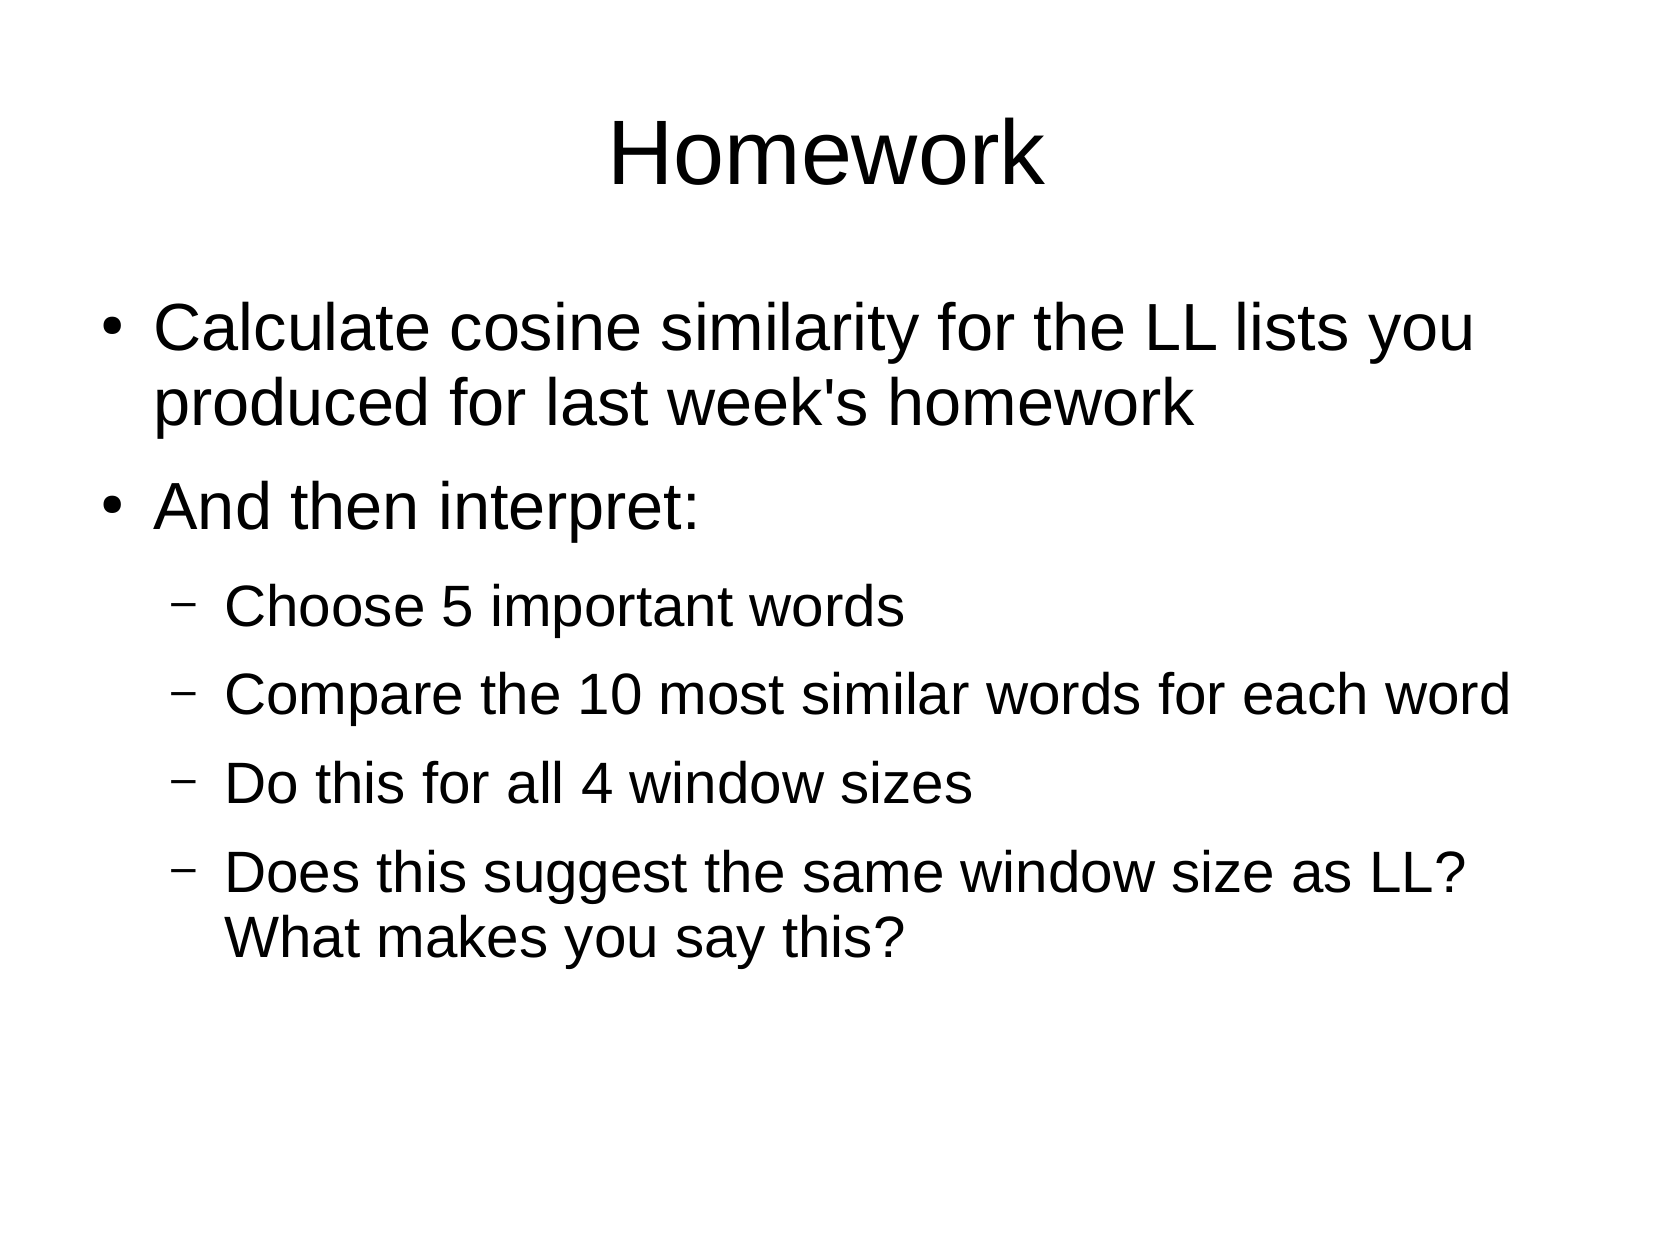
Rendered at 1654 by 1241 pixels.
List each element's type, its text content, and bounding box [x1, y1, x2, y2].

title Homework [82, 49, 1571, 257]
list Calculate cosine similarity for the LL lists you produced for last week's homework And then interpret: Choose 5 important words Compare the 10 most similar words for each word Do this for all 4 window sizes Does this suggest the same window size as LL? What makes you say this? [82, 290, 1571, 1010]
